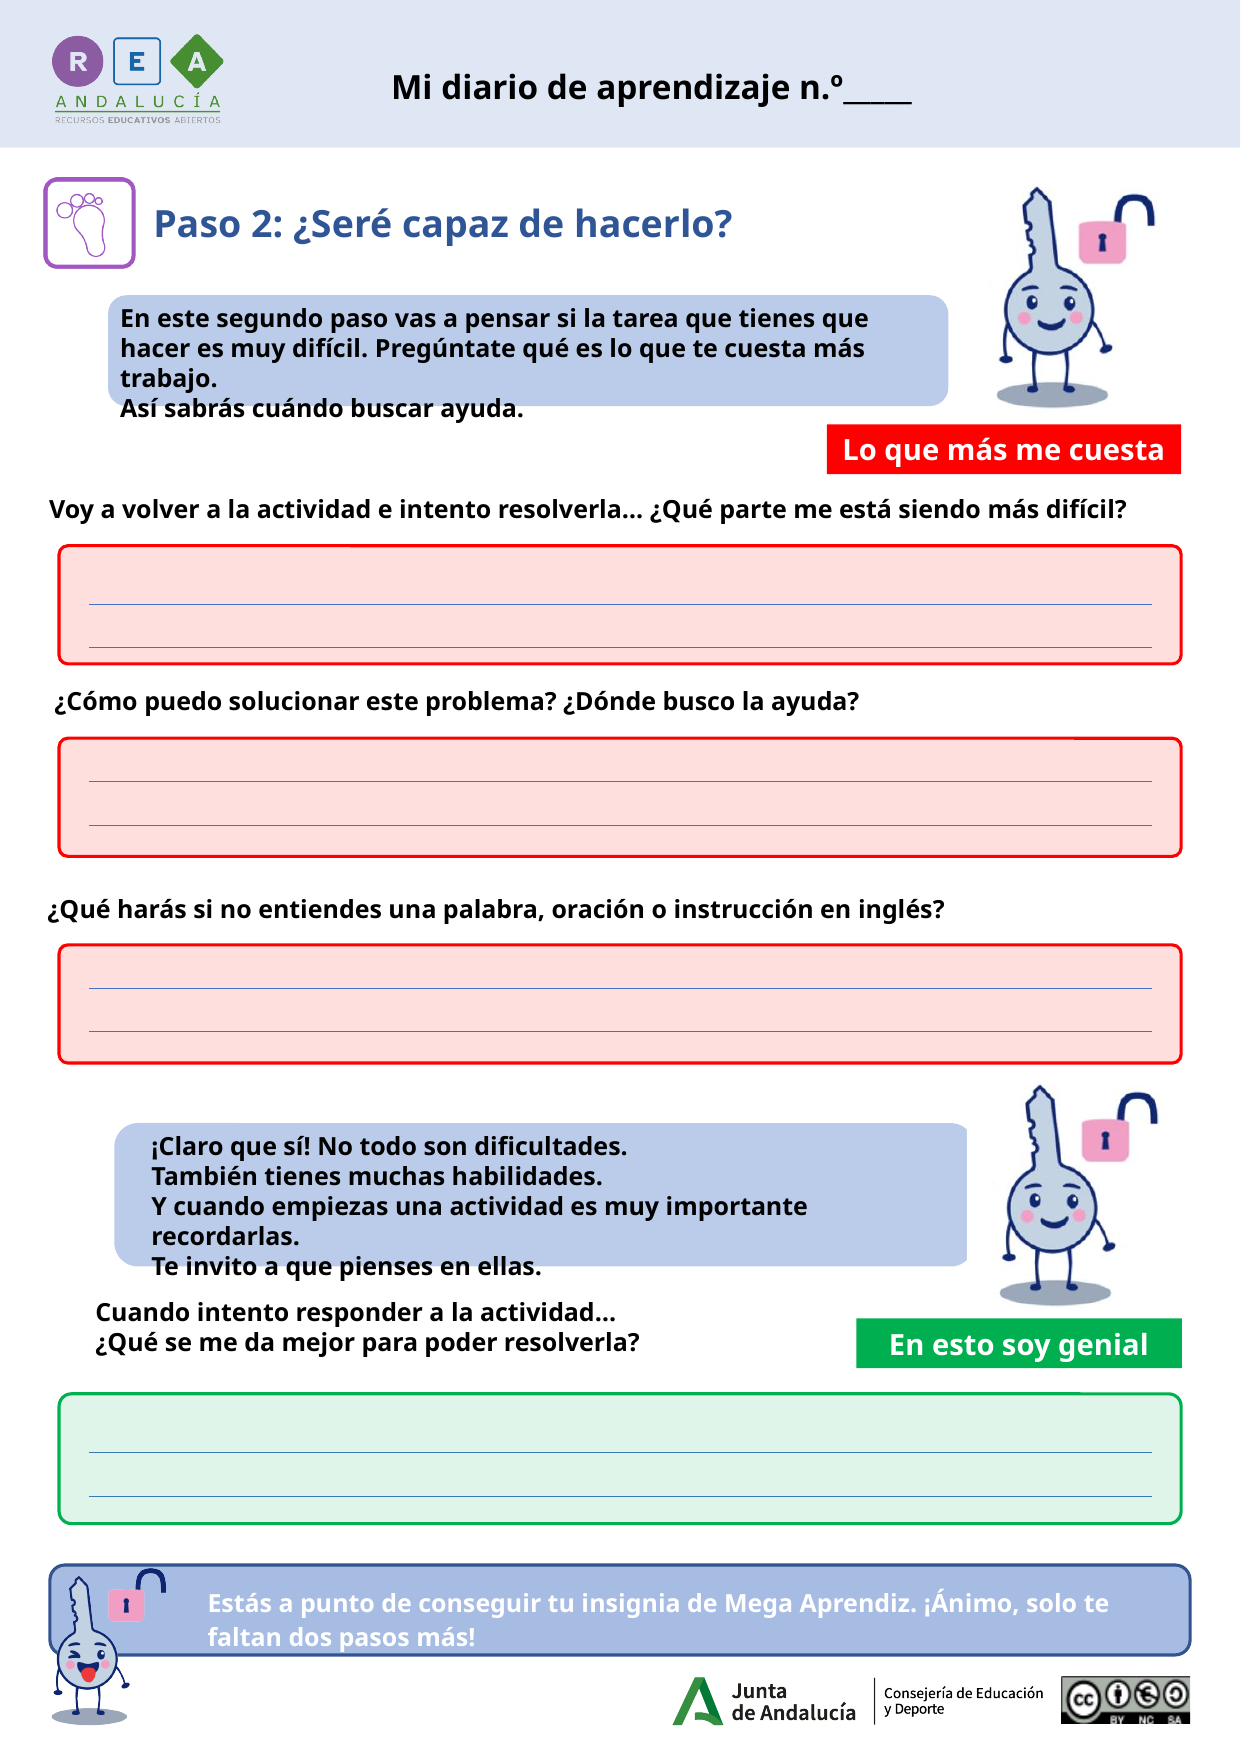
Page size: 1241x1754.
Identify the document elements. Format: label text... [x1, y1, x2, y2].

text_box En este segundo paso vas a pensar si la tarea que tienes que hacer es muy difícil. Pregúntate qué es lo que te cuesta más trabajo. Así sabrás cuándo buscar ayuda. [105, 295, 962, 430]
text_box Paso 2: ¿Seré capaz de hacerlo? [138, 192, 749, 253]
text_box [0, 0, 1241, 148]
text_box [58, 944, 1182, 1064]
text_box [193, 1564, 1190, 1578]
picture [963, 148, 1177, 424]
text_box ¿Qué harás si no entiendes una palabra, oración o instrucción en inglés? [32, 885, 962, 931]
text_box ¿Cómo puedo solucionar este problema? ¿Dónde busco la ayuda? [39, 678, 876, 723]
picture [966, 1075, 1180, 1312]
text_box Lo que más me cuesta [826, 424, 1182, 475]
text_box Cuando intento responder a la actividad… ¿Qué se me da mejor para poder resolverla? [80, 1289, 656, 1365]
picture [43, 177, 136, 269]
picture [649, 1652, 1191, 1740]
picture [11, 1553, 193, 1735]
text_box [114, 1123, 136, 1267]
text_box [58, 1393, 1182, 1524]
text_box [58, 545, 1182, 664]
text_box [193, 1647, 1189, 1656]
text_box Mi diario de aprendizaje n.º_____ [376, 58, 928, 114]
picture [38, 29, 237, 128]
text_box ¡Claro que sí! No todo son dificultades. También tienes muchas habilidades. Y cuando empiezas una actividad es muy importante recordarlas. Te invito a que pienses en ellas. [136, 1123, 966, 1288]
text_box Voy a volver a la actividad e intento resolverla… ¿Qué parte me está siendo más difícil? [34, 486, 1144, 532]
text_box En esto soy genial [856, 1318, 1182, 1369]
text_box Estás a punto de conseguir tu insignia de Mega Aprendiz. ¡Ánimo, solo te faltan dos pasos más! [192, 1578, 1191, 1647]
text_box [58, 738, 1182, 857]
